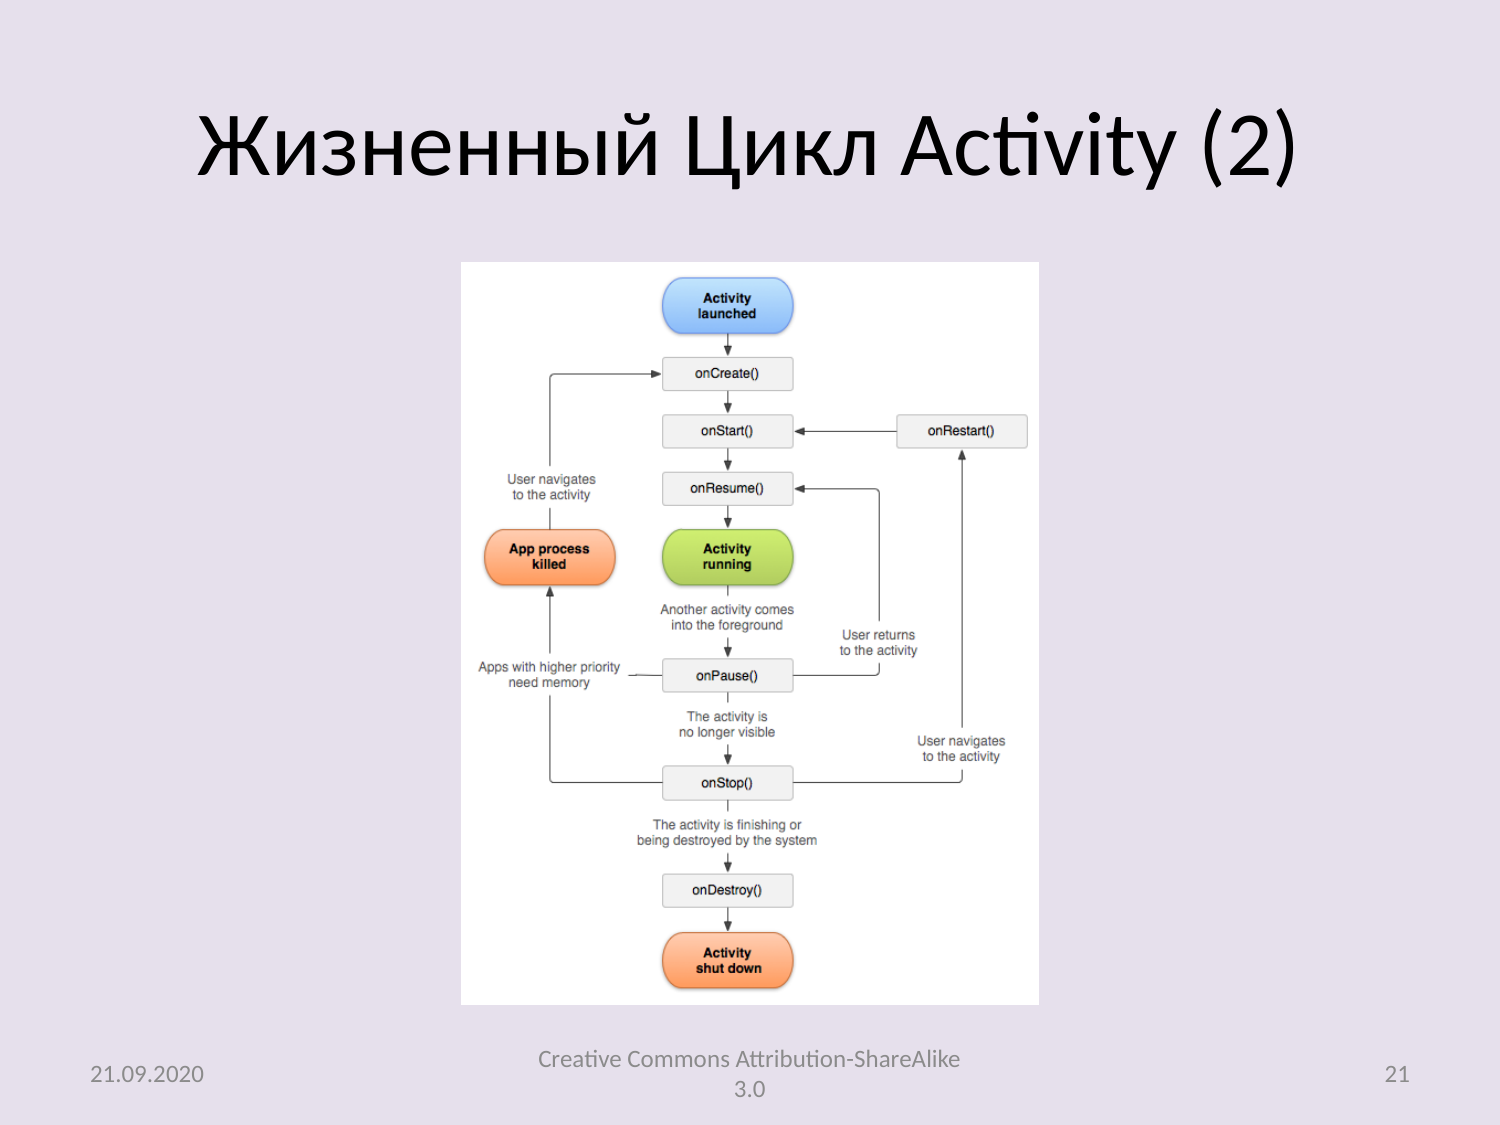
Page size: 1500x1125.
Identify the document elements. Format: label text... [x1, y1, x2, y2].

picture [461, 262, 1039, 1005]
title Жизненный Цикл Activity (2) [75, 45, 1425, 233]
